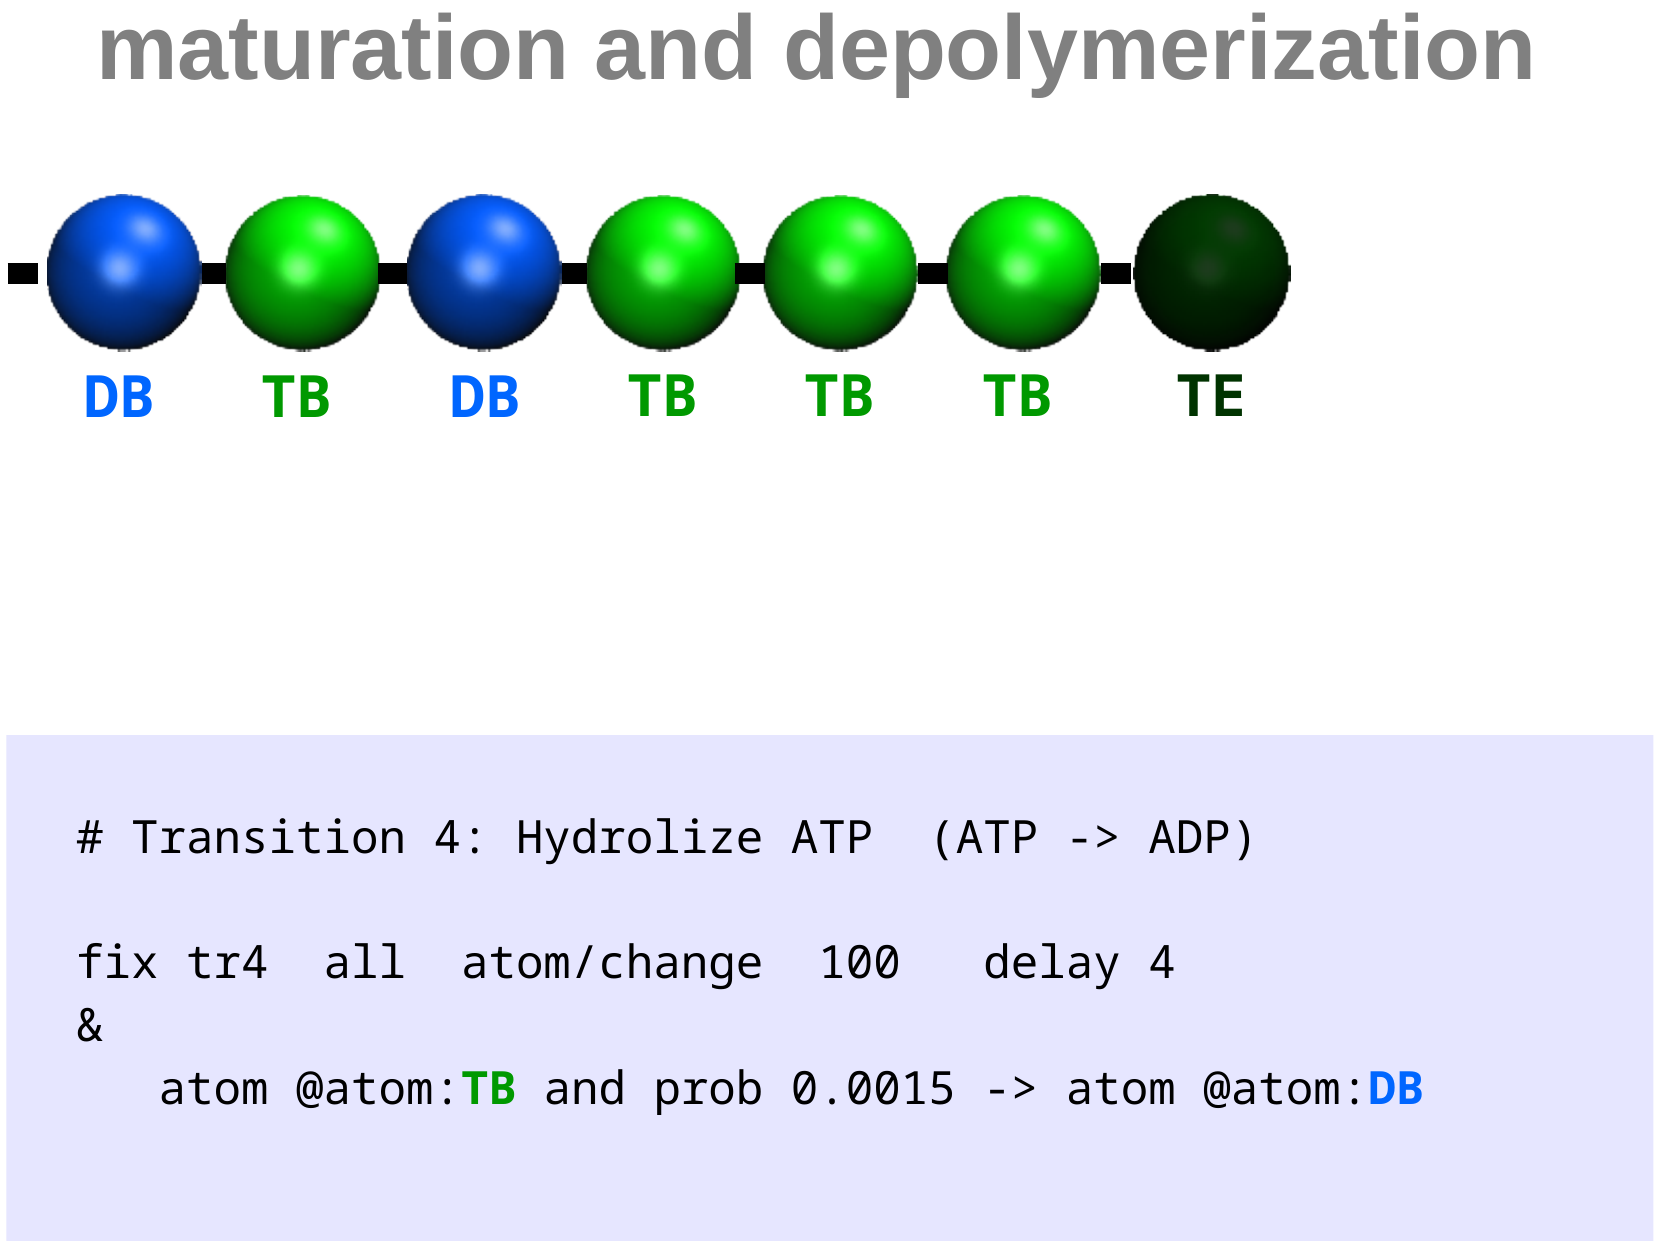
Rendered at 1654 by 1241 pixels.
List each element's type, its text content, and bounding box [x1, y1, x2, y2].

picture [407, 194, 562, 347]
text_box TB [591, 347, 768, 421]
picture [224, 195, 382, 347]
text_box # Transition 4: Hydrolize ATP (ATP -> ADP) fix tr4 all atom/change 100 delay 4 & atom @atom:TB and prob 0.0015 -> atom @atom:DB [6, 735, 1654, 1241]
text_box maturation and depolymerization [0, 0, 1635, 140]
picture [47, 194, 202, 347]
text_box DB [14, 347, 225, 421]
picture [585, 195, 742, 347]
text_box TB [768, 347, 945, 421]
picture [945, 195, 1102, 347]
text_box TE [1123, 347, 1317, 421]
text_box TB [945, 347, 1123, 421]
text_box DB [402, 347, 591, 421]
picture [762, 195, 919, 347]
text_box TB [225, 347, 402, 421]
picture [1133, 194, 1291, 347]
